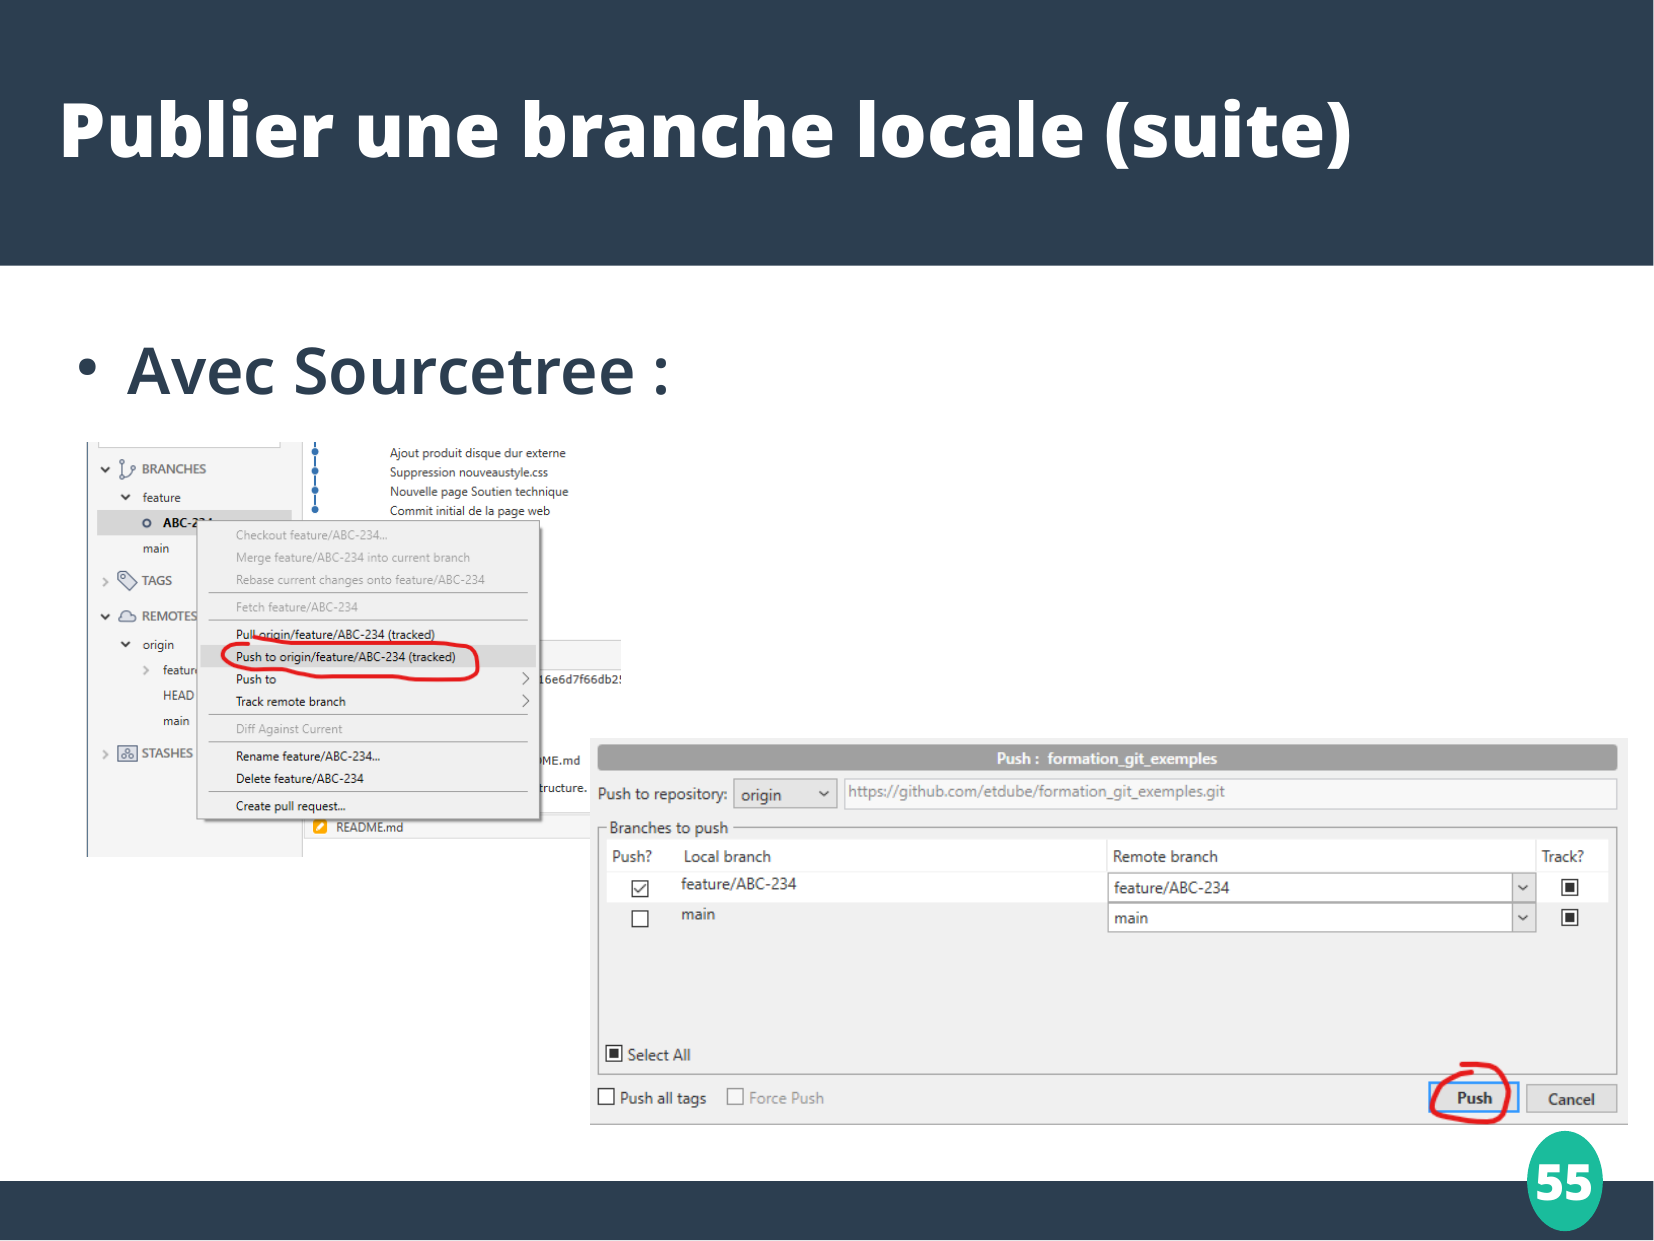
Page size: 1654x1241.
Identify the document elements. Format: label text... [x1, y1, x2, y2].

list Avec Sourcetree : [59, 324, 1595, 414]
title Publier une branche locale (suite) [59, 49, 1595, 207]
picture [86, 442, 1628, 1126]
